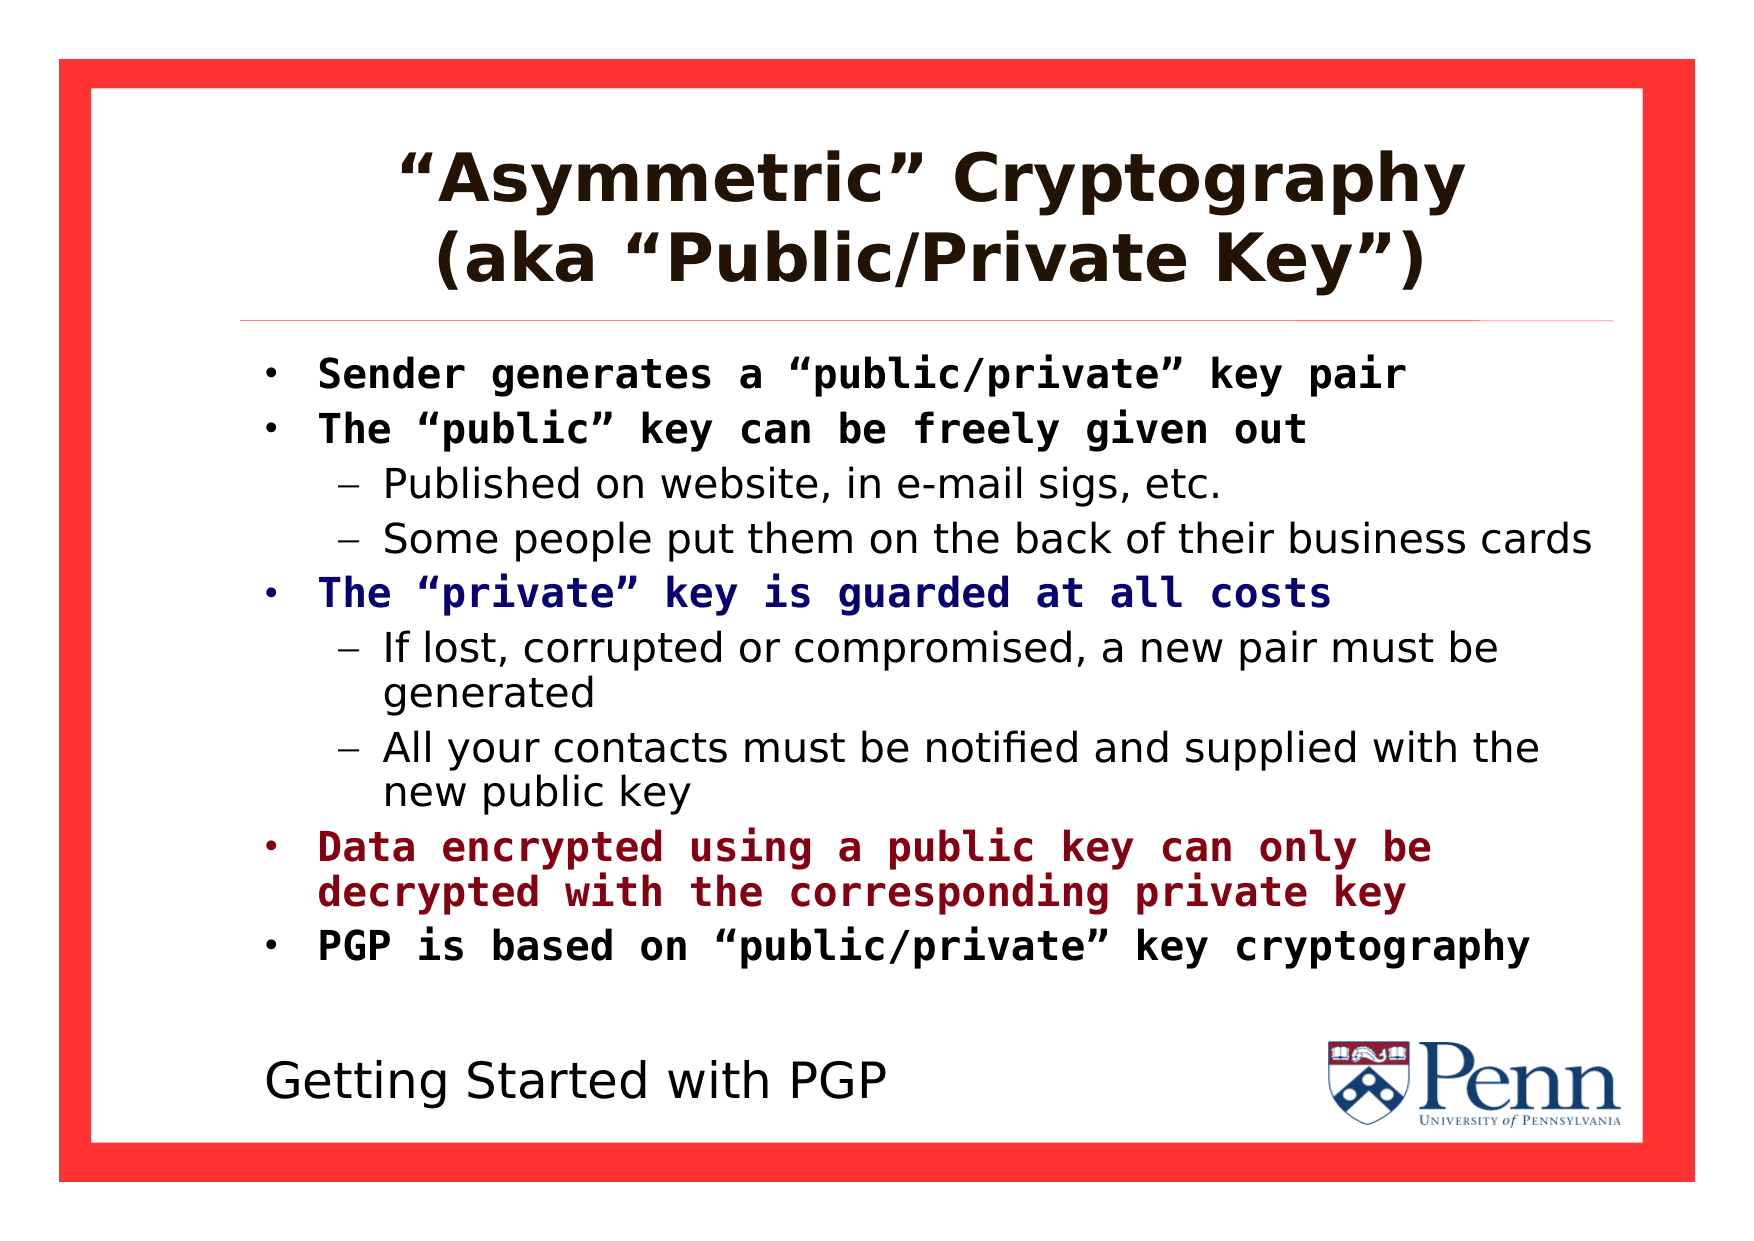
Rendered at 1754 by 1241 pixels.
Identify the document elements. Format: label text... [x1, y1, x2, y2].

title “Asymmetric” Cryptography (aka “Public/Private Key”) [249, 120, 1614, 309]
list Sender generates a “public/private” key pair The “public” key can be freely given out Published on website, in e-mail sigs, etc. Some people put them on the back of their business cards The “private” key is guarded at all costs If lost, corrupted or compromised, a new pair must be generated All your contacts must be notified and supplied with the new public key Data encrypted using a public key can only be decrypted with the corresponding private key PGP is based on “public/private” key cryptography [249, 345, 1614, 1020]
picture [1327, 1039, 1621, 1128]
